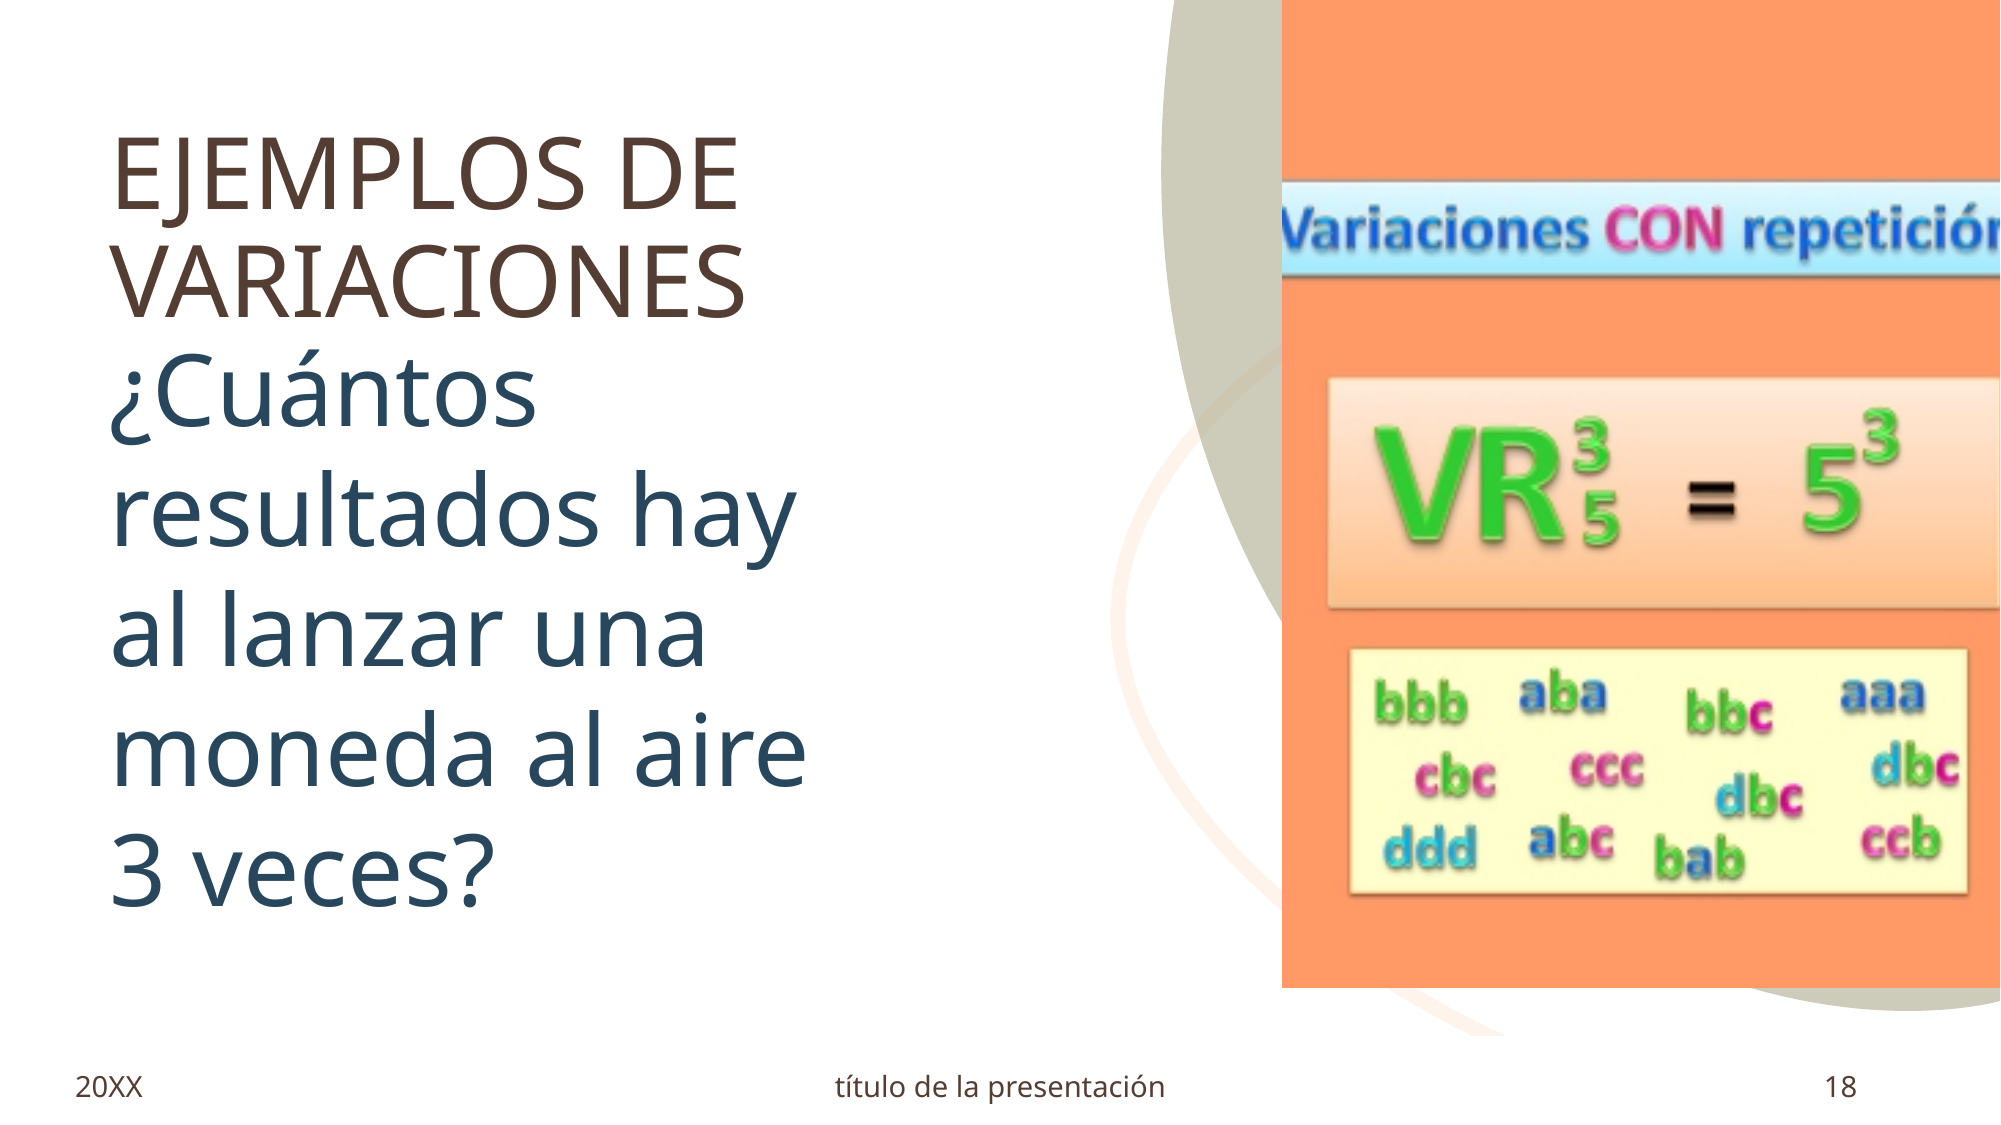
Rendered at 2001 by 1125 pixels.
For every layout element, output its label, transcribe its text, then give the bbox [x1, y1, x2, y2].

footer título de la presentación [718, 1060, 1283, 1112]
slide_number 20XX [60, 1060, 222, 1112]
list ¿Cuántos resultados hay al lanzar una moneda al aire 3 veces? [94, 319, 845, 988]
picture [1282, 0, 2000, 988]
slide_number 18 [1808, 1060, 1971, 1112]
title EJEMPLOS DE VARIACIONES [94, 115, 1162, 227]
